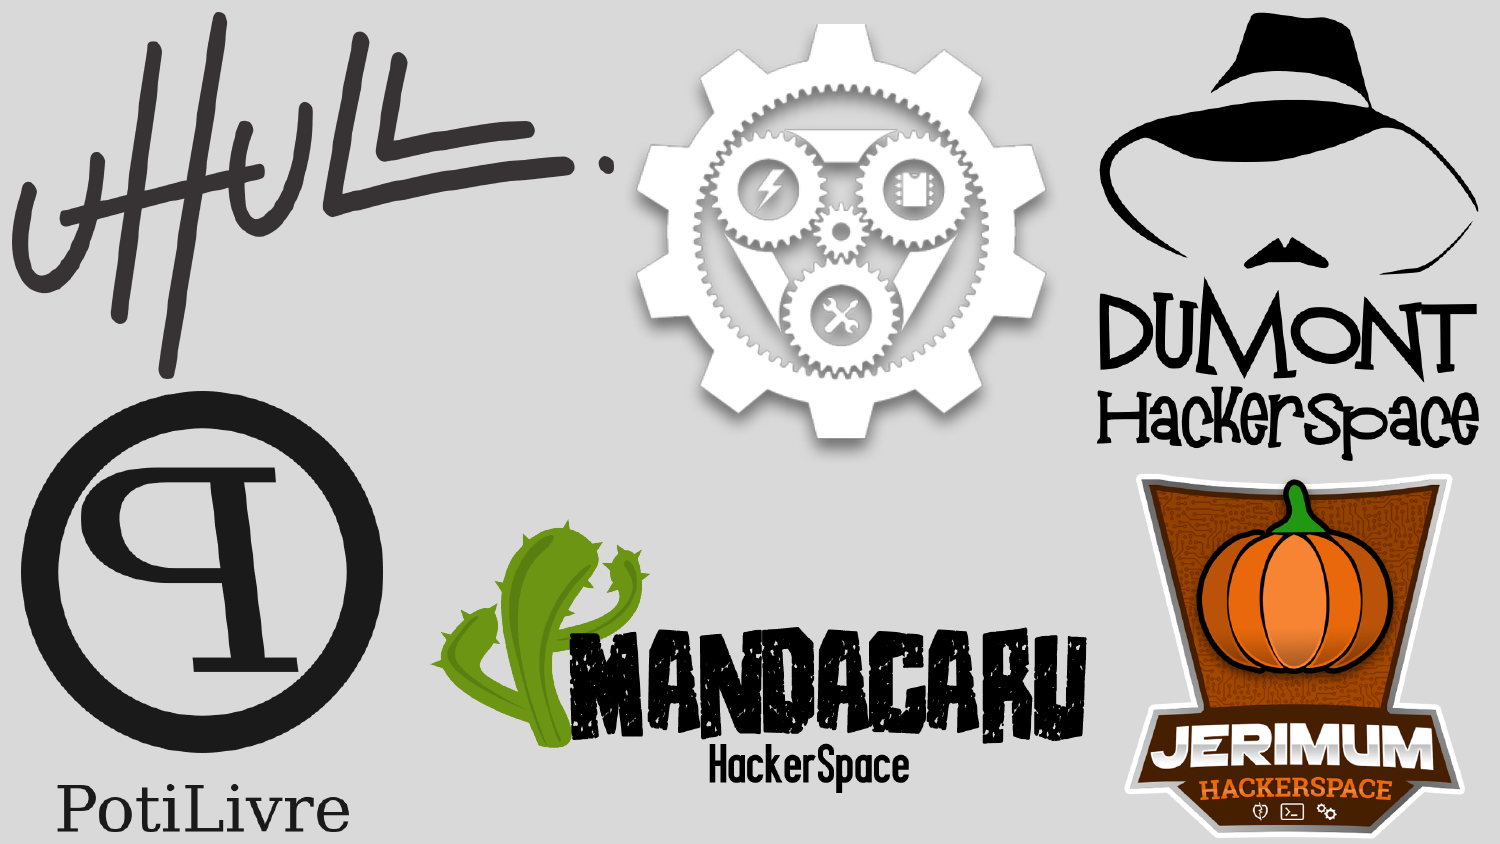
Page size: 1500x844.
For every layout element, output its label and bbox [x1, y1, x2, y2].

picture [430, 519, 1087, 793]
picture [1124, 473, 1465, 839]
picture [12, 12, 614, 379]
picture [625, 24, 1060, 470]
picture [1097, 12, 1479, 461]
picture [21, 391, 383, 832]
